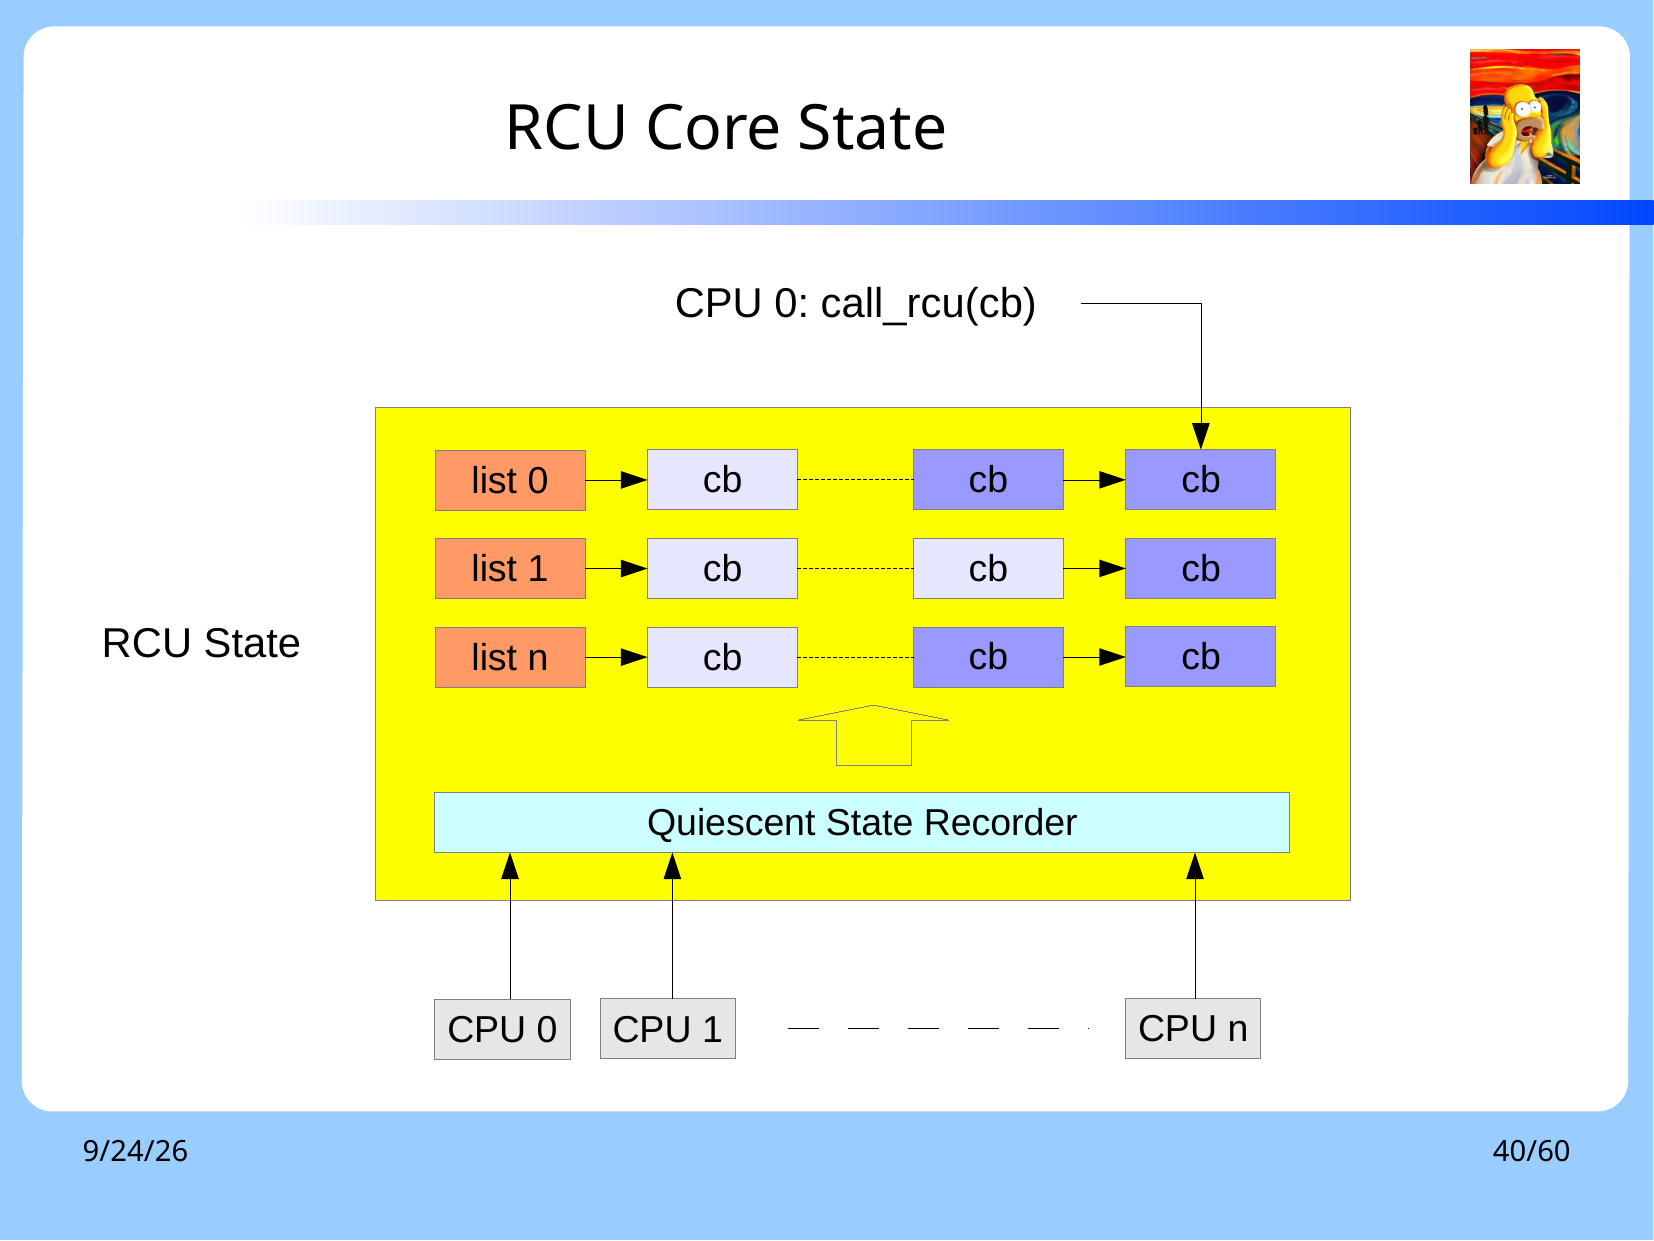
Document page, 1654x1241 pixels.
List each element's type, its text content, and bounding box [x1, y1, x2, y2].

text_box [673, 853, 1195, 901]
text_box cb [647, 538, 798, 599]
text_box list 0 [435, 450, 586, 511]
text_box CPU n [1125, 998, 1261, 1059]
text_box cb [647, 449, 798, 510]
text_box RCU State [86, 612, 316, 675]
text_box cb [913, 538, 1064, 599]
text_box [375, 407, 1351, 901]
text_box CPU 1 [600, 998, 736, 1059]
text_box Quiescent State Recorder [434, 792, 1290, 853]
text_box CPU 0: call_rcu(cb) [660, 272, 1081, 335]
title RCU Core State [82, 49, 1371, 201]
picture [1470, 49, 1580, 184]
text_box cb [913, 449, 1064, 510]
text_box cb [1125, 626, 1276, 687]
text_box list n [435, 627, 586, 688]
text_box [511, 853, 672, 901]
text_box CPU 0 [434, 999, 571, 1060]
text_box cb [1125, 449, 1276, 510]
text_box cb [647, 627, 798, 688]
text_box cb [1125, 538, 1276, 599]
text_box cb [913, 627, 1064, 688]
